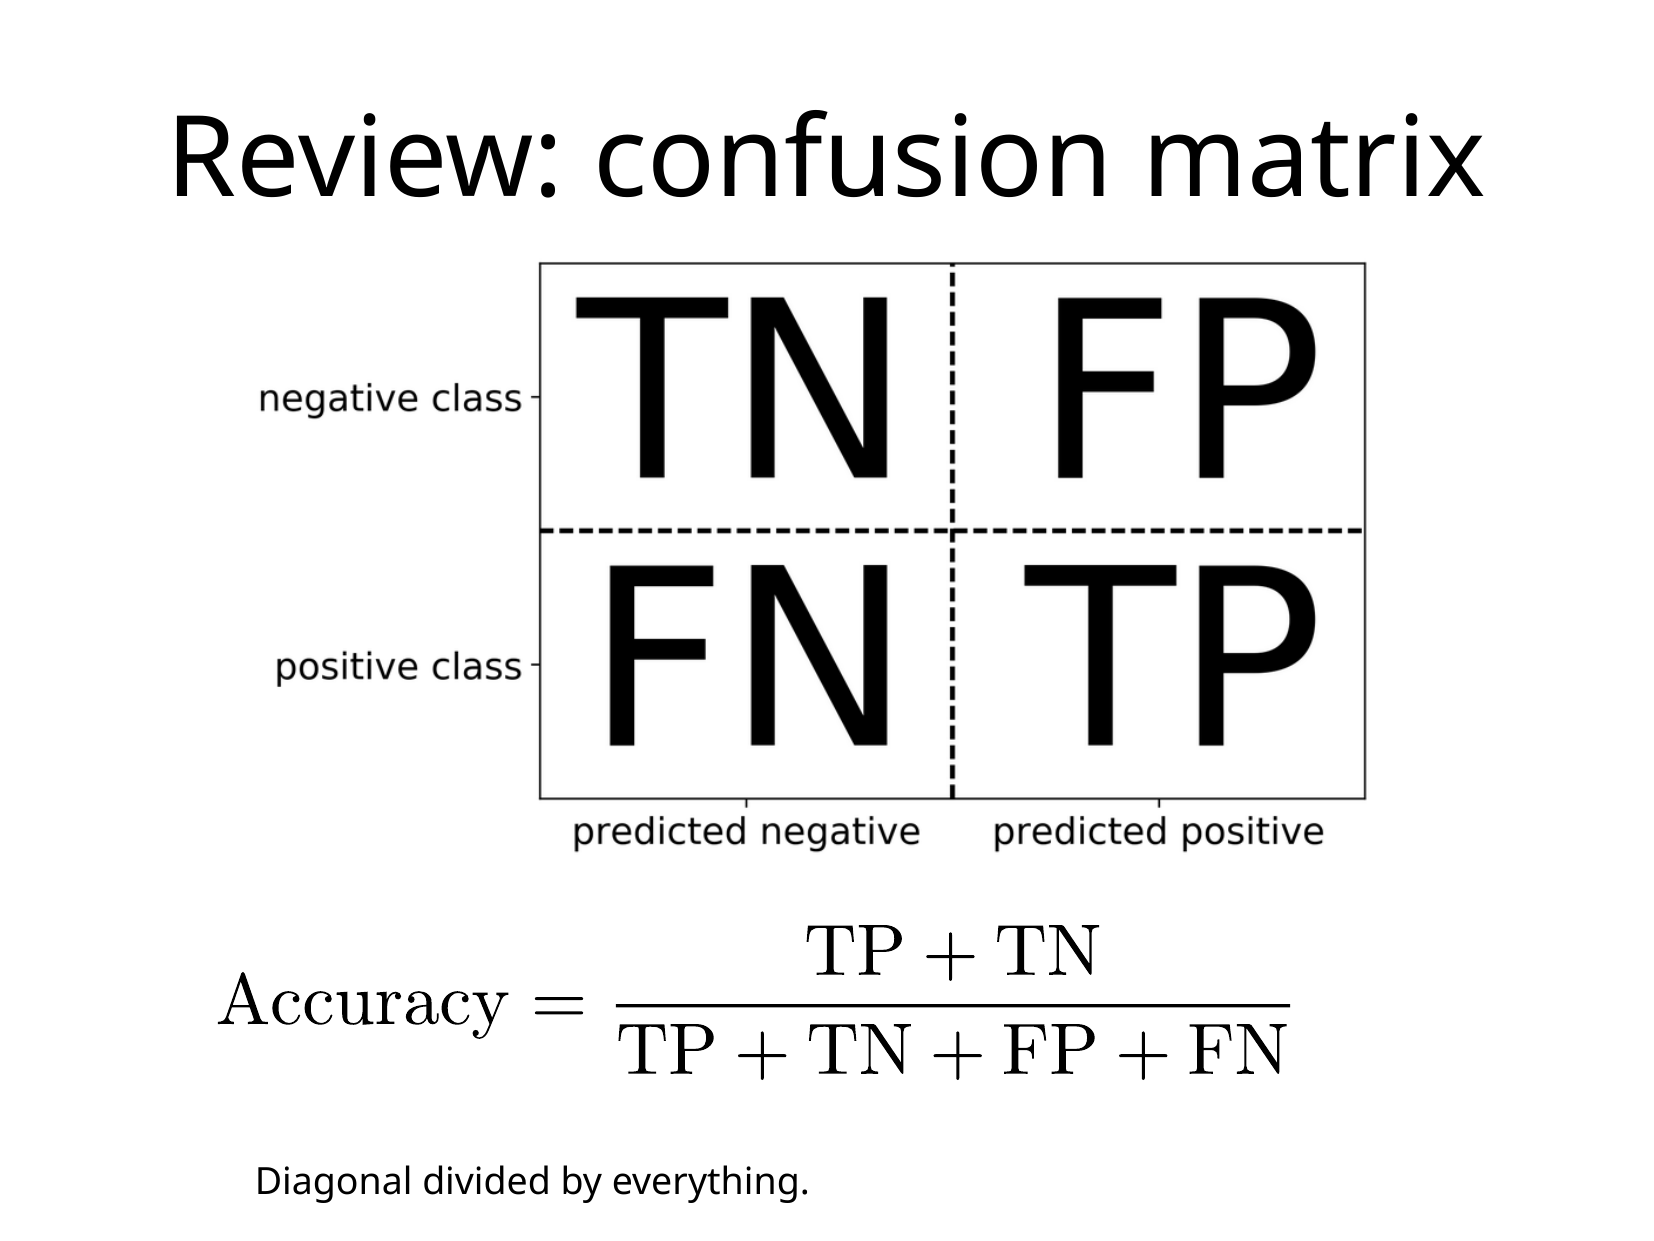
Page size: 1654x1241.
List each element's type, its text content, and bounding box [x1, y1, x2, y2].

picture [240, 239, 1396, 871]
text_box Diagonal divided by everything. [240, 1147, 1291, 1201]
text_box [215, 925, 1291, 1081]
title Review: confusion matrix [82, 49, 1571, 257]
